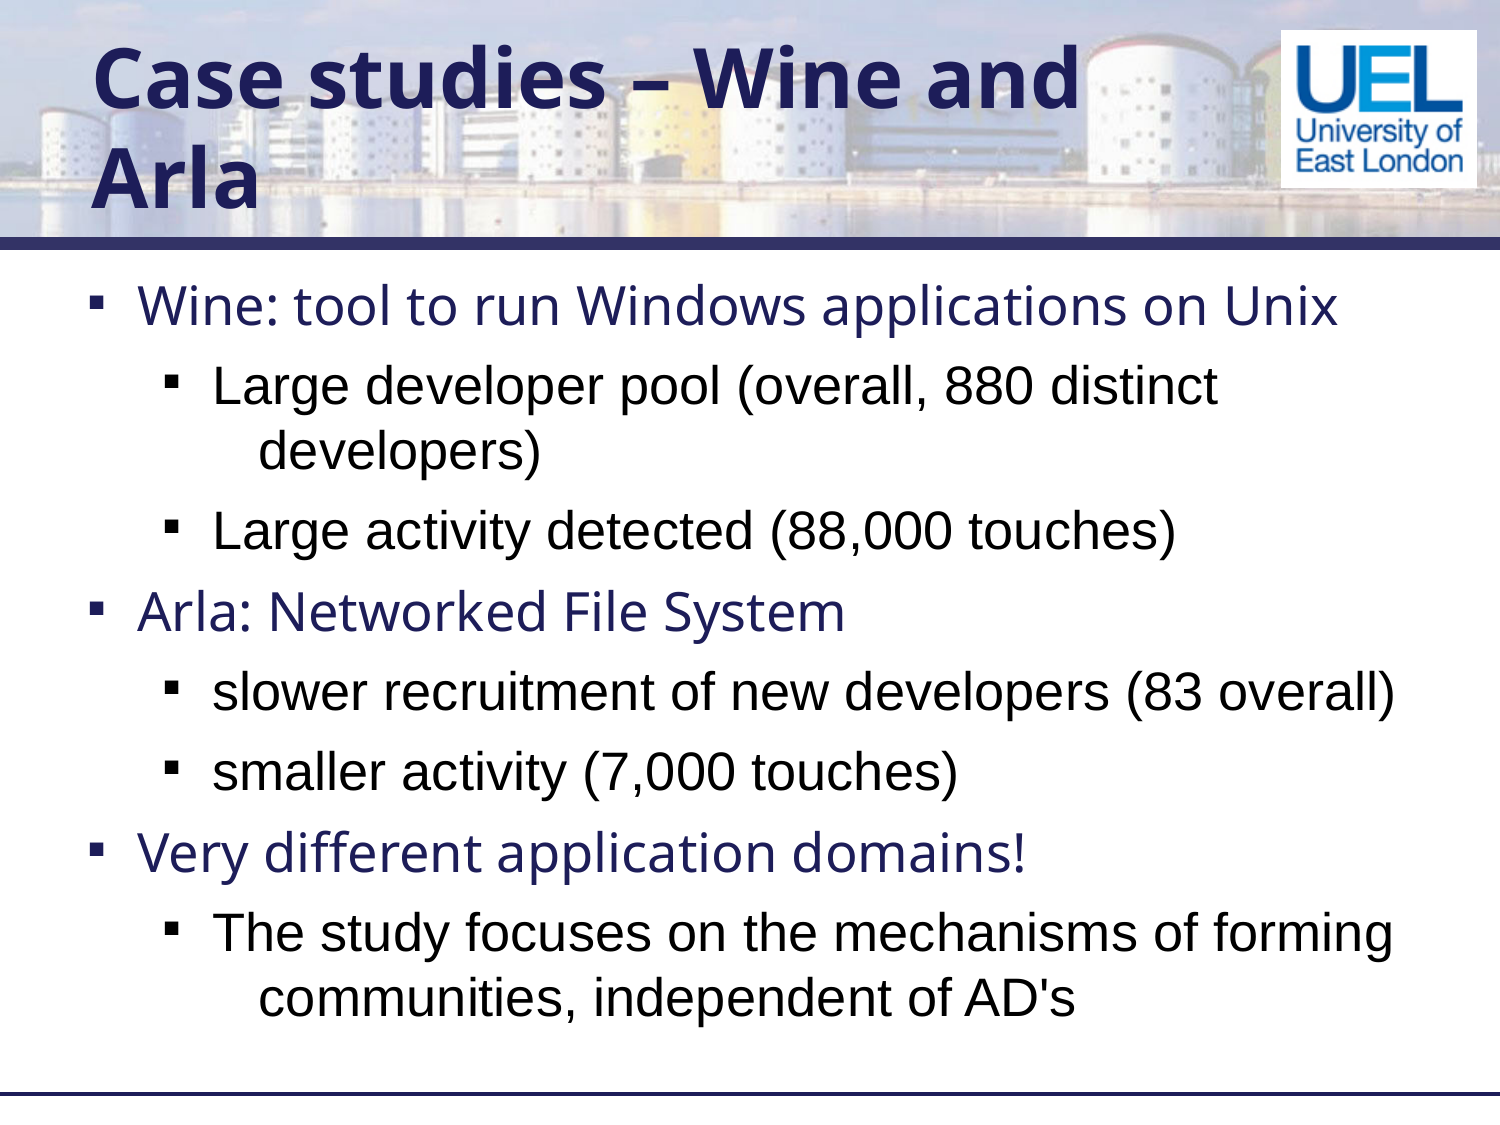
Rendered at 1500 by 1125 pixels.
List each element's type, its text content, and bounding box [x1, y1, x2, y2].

list Wine: tool to run Windows applications on Unix Large developer pool (overall, 880 distinct developers) Large activity detected (88,000 touches) Arla: Networked File System slower recruitment of new developers (83 overall) smaller activity (7,000 touches) Very different application domains! The study focuses on the mechanisms of forming communities, independent of AD's [75, 263, 1425, 1125]
title Case studies – Wine and Arla [76, 10, 1247, 241]
picture [0, 0, 1500, 237]
